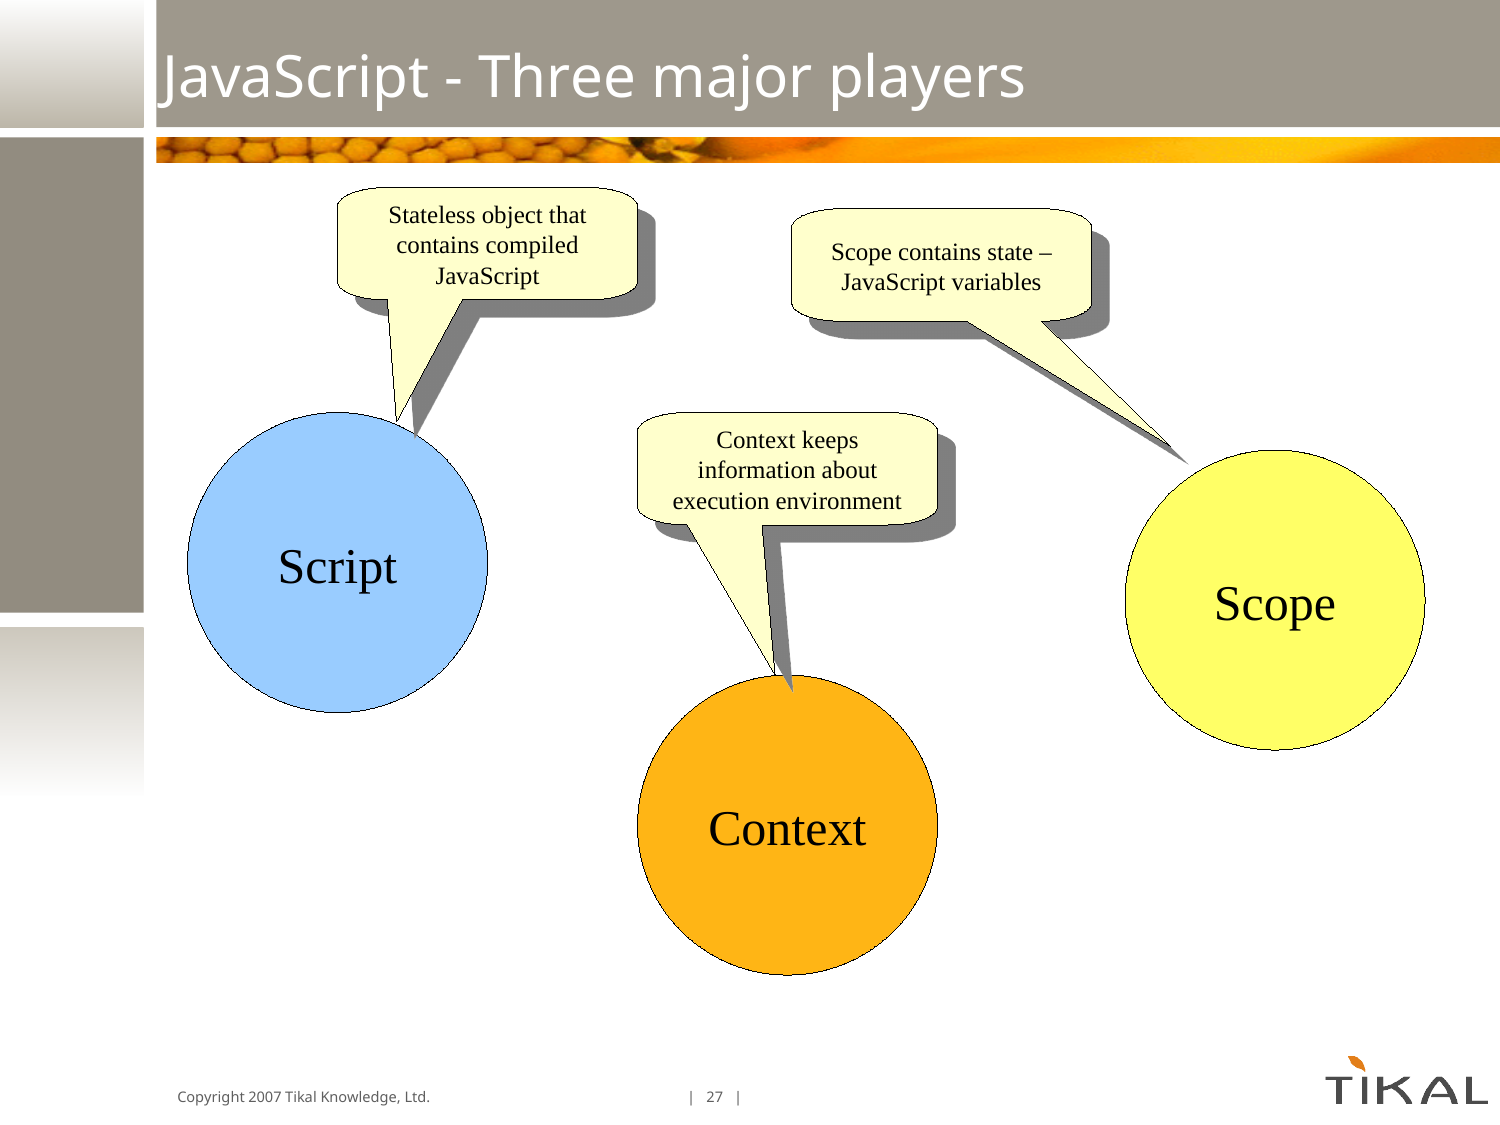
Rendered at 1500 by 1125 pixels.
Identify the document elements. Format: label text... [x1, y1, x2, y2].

text_box Stateless object that contains compiled JavaScript [337, 187, 638, 422]
text_box Context [637, 675, 938, 976]
picture [156, 137, 1500, 163]
picture [1312, 1034, 1500, 1125]
text_box Scope contains state – JavaScript variables [791, 208, 1171, 447]
text_box Context keeps information about execution environment [637, 412, 938, 675]
text_box Scope [1125, 450, 1426, 751]
title JavaScript - Three major players [162, 24, 1449, 125]
text_box Script [187, 412, 488, 713]
